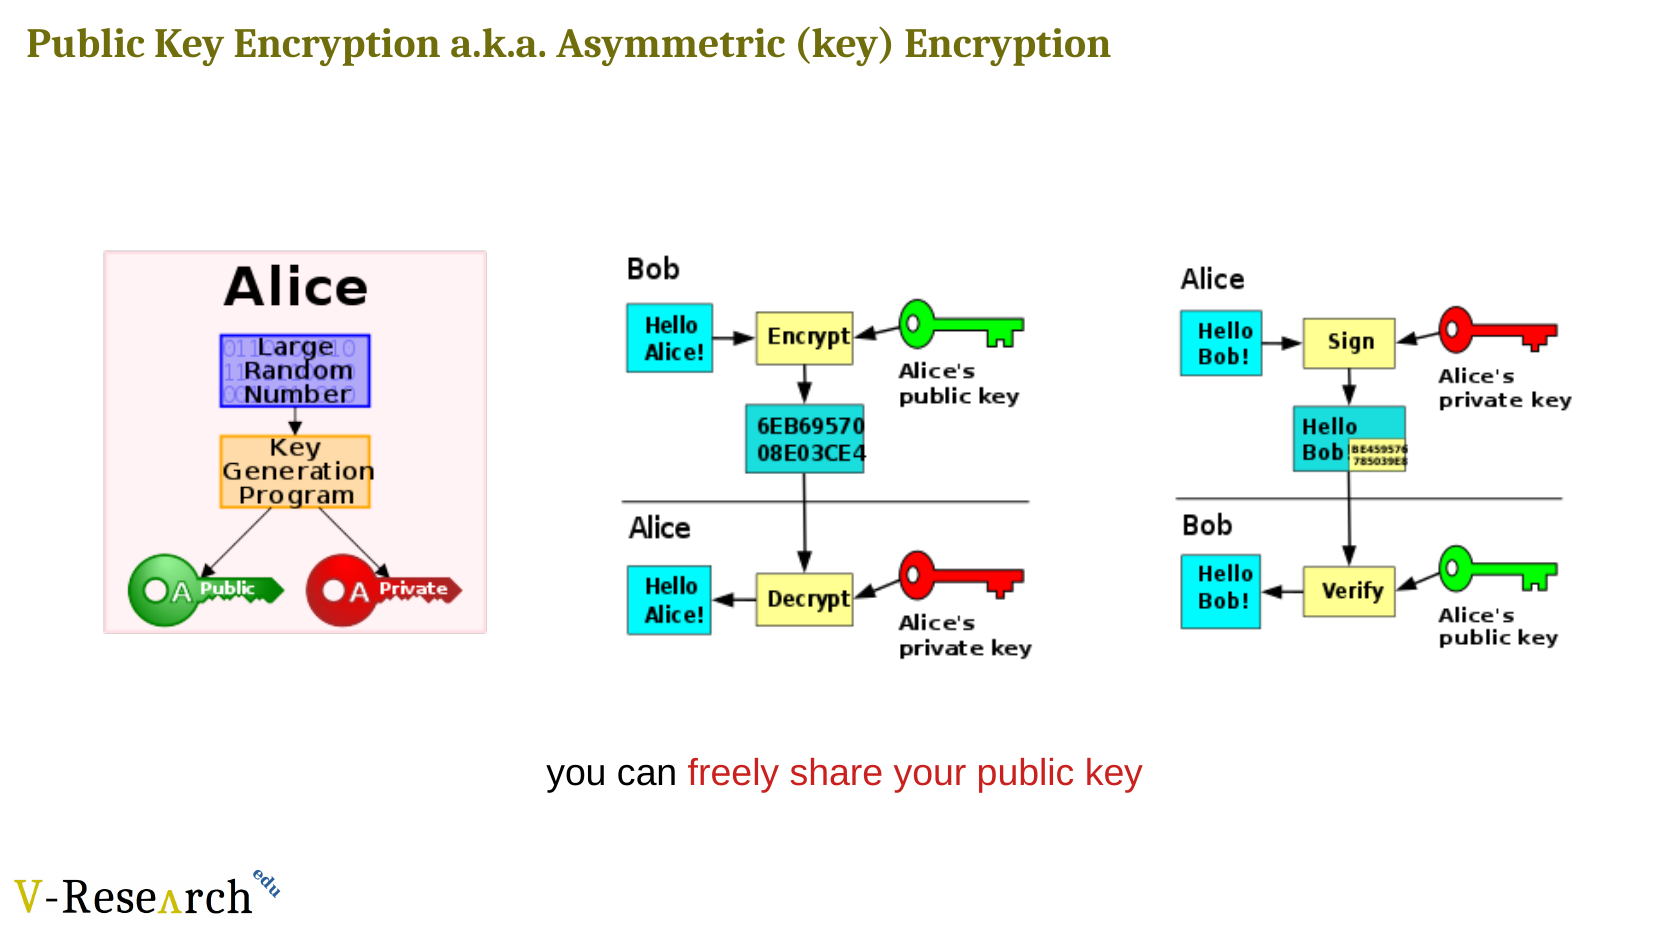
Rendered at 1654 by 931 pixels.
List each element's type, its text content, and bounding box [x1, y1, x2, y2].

text_box you can freely share your public key [531, 744, 1205, 801]
text_box edu [222, 847, 333, 931]
picture [11, 876, 255, 916]
picture [1157, 250, 1584, 667]
picture [82, 229, 509, 656]
text_box Public Key Encryption a.k.a. Asymmetric (key) Encryption [11, 12, 1193, 77]
picture [602, 240, 1052, 680]
